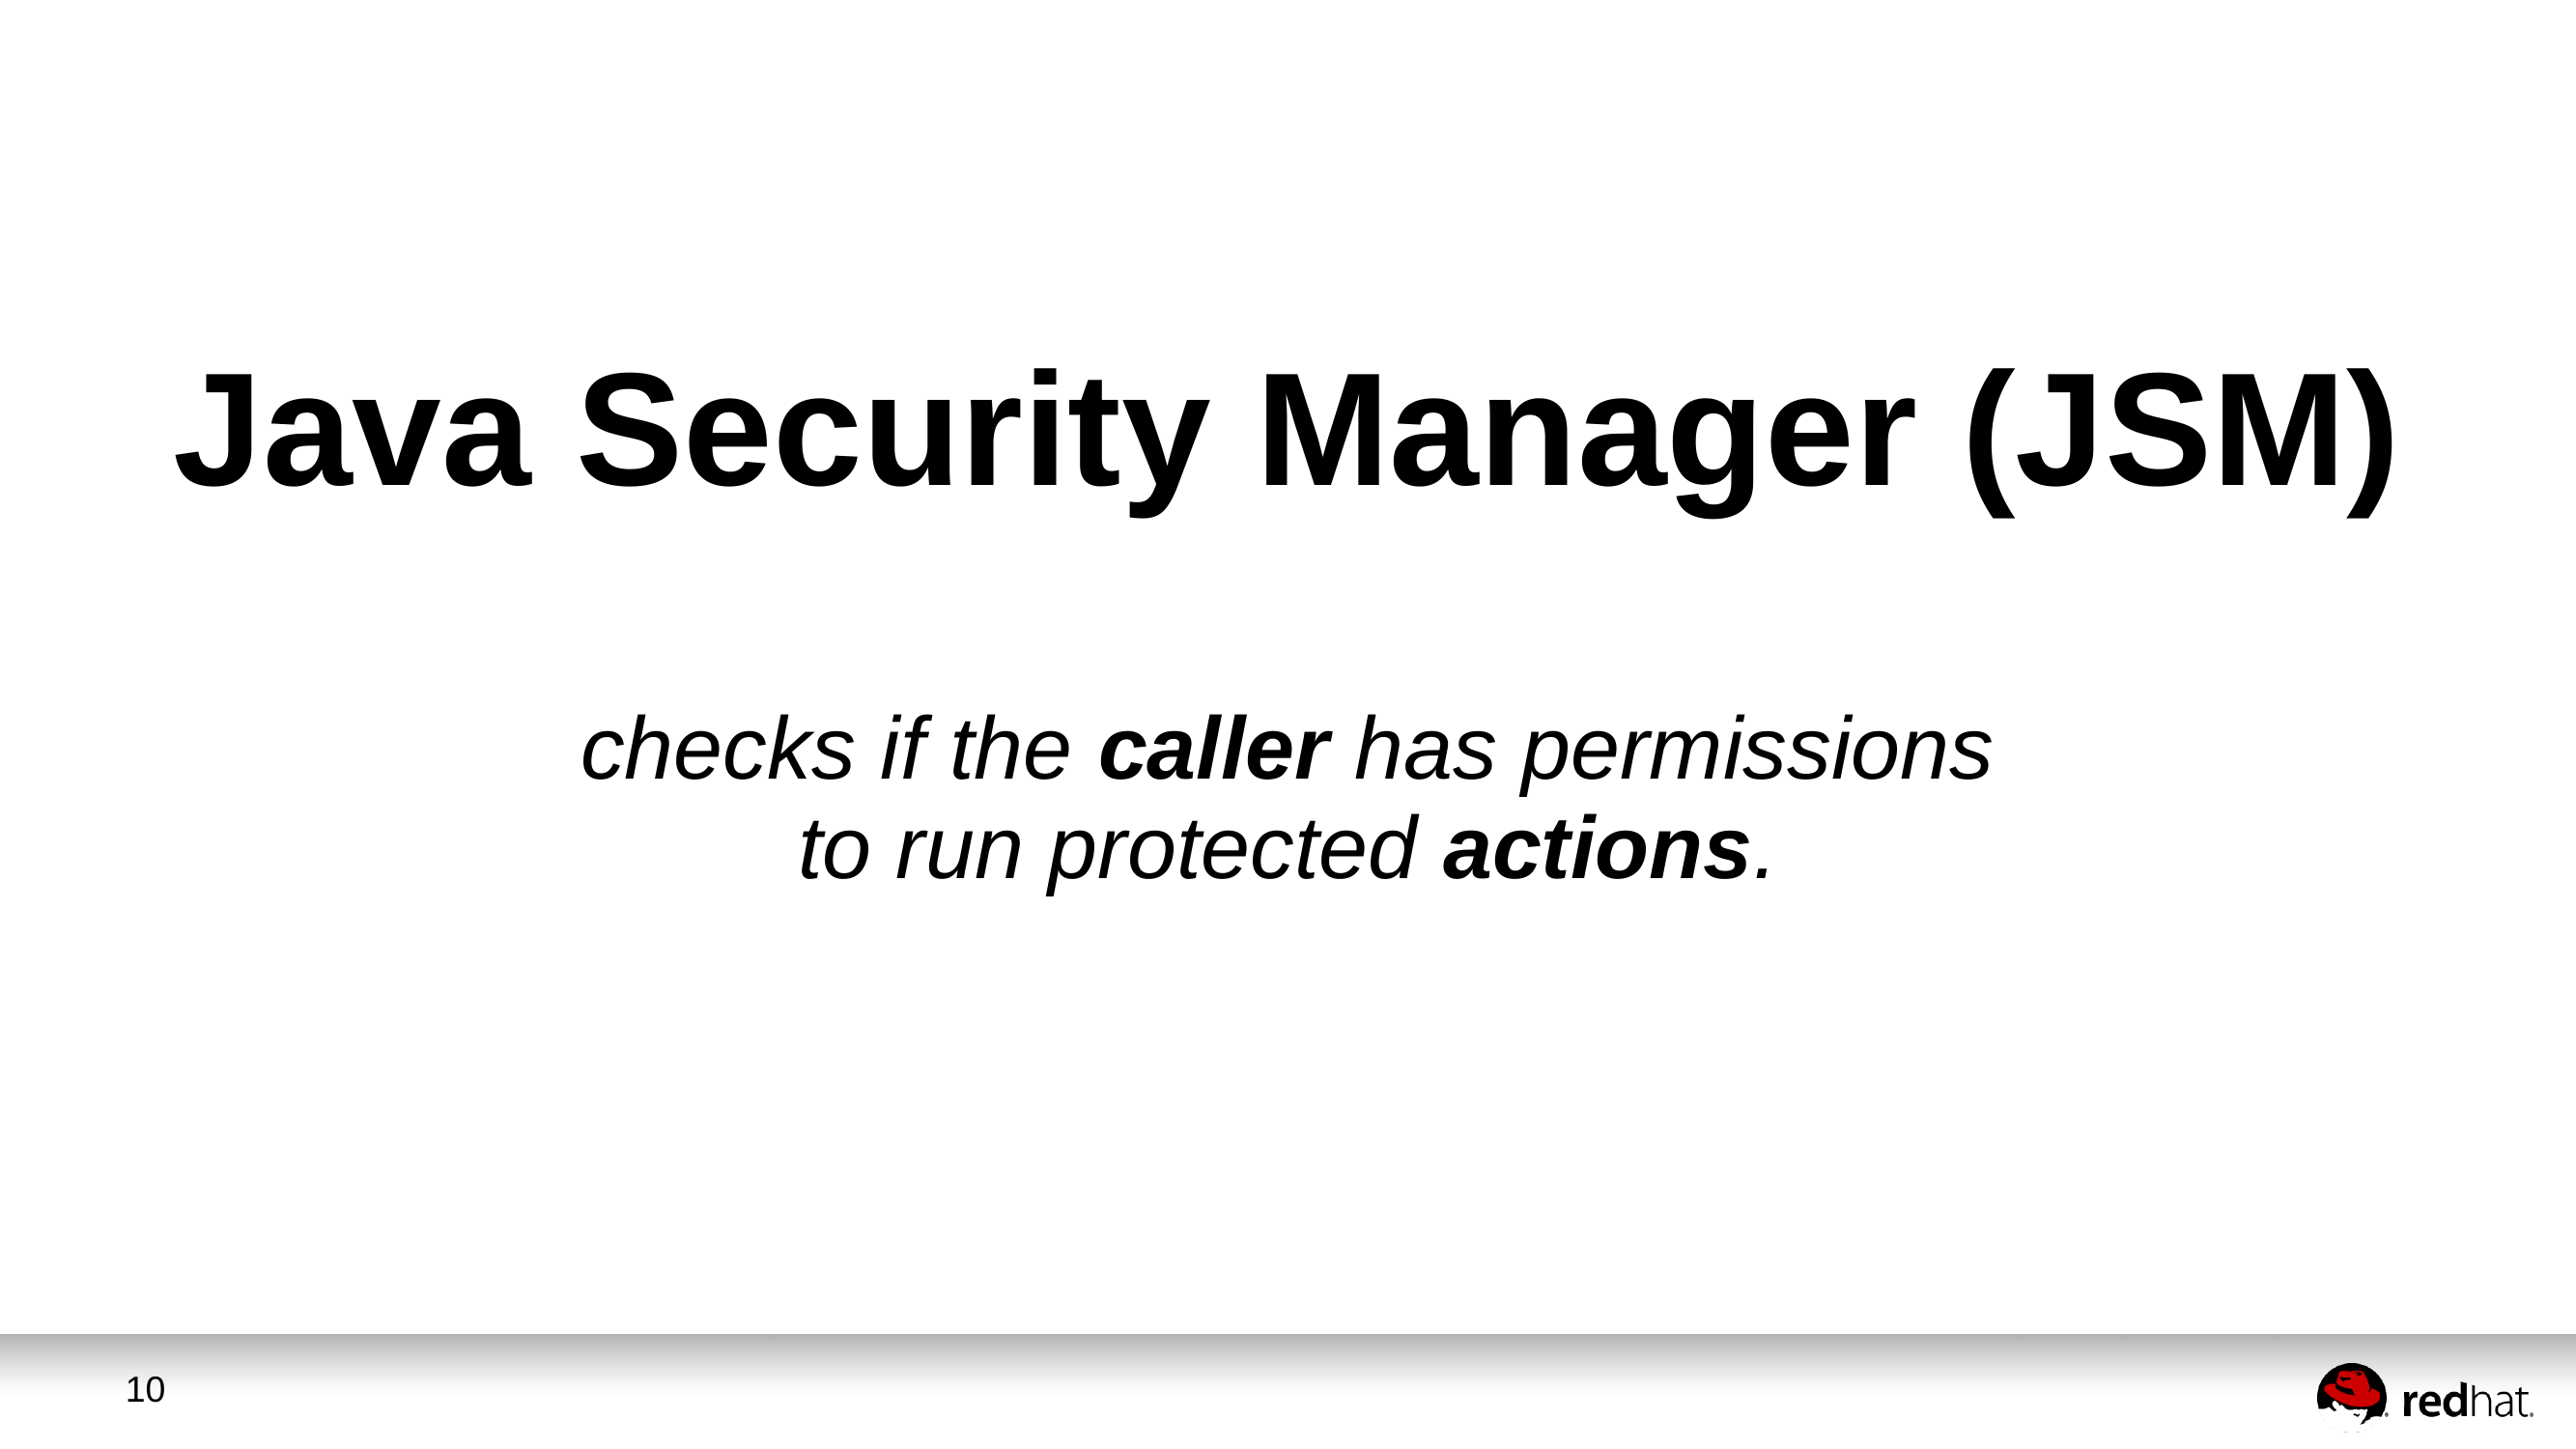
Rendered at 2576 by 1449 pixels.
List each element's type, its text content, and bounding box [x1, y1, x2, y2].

subtitle Java Security Manager (JSM) checks if the caller has permissions to run protected actions. [128, 57, 2448, 1179]
picture [0, 1334, 2576, 1445]
